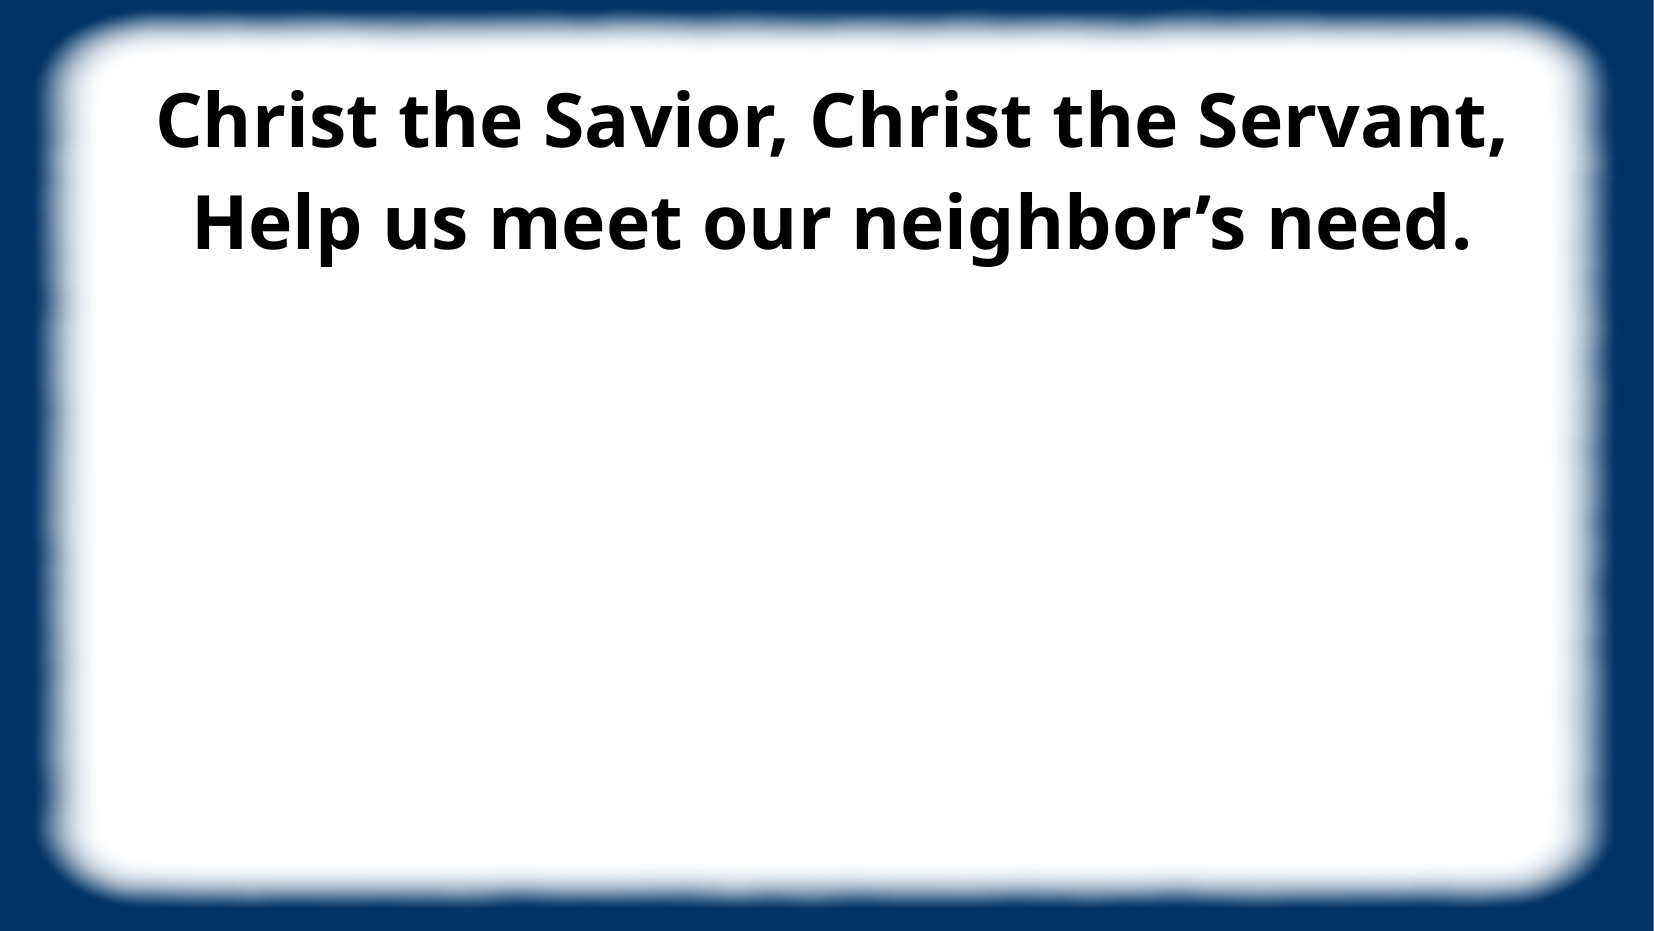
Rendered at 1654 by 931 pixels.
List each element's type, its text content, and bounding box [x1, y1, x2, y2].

text_box Christ the Savior, Christ the Servant, Help us meet our neighbor’s need. [90, 60, 1576, 301]
picture [0, 0, 1654, 931]
